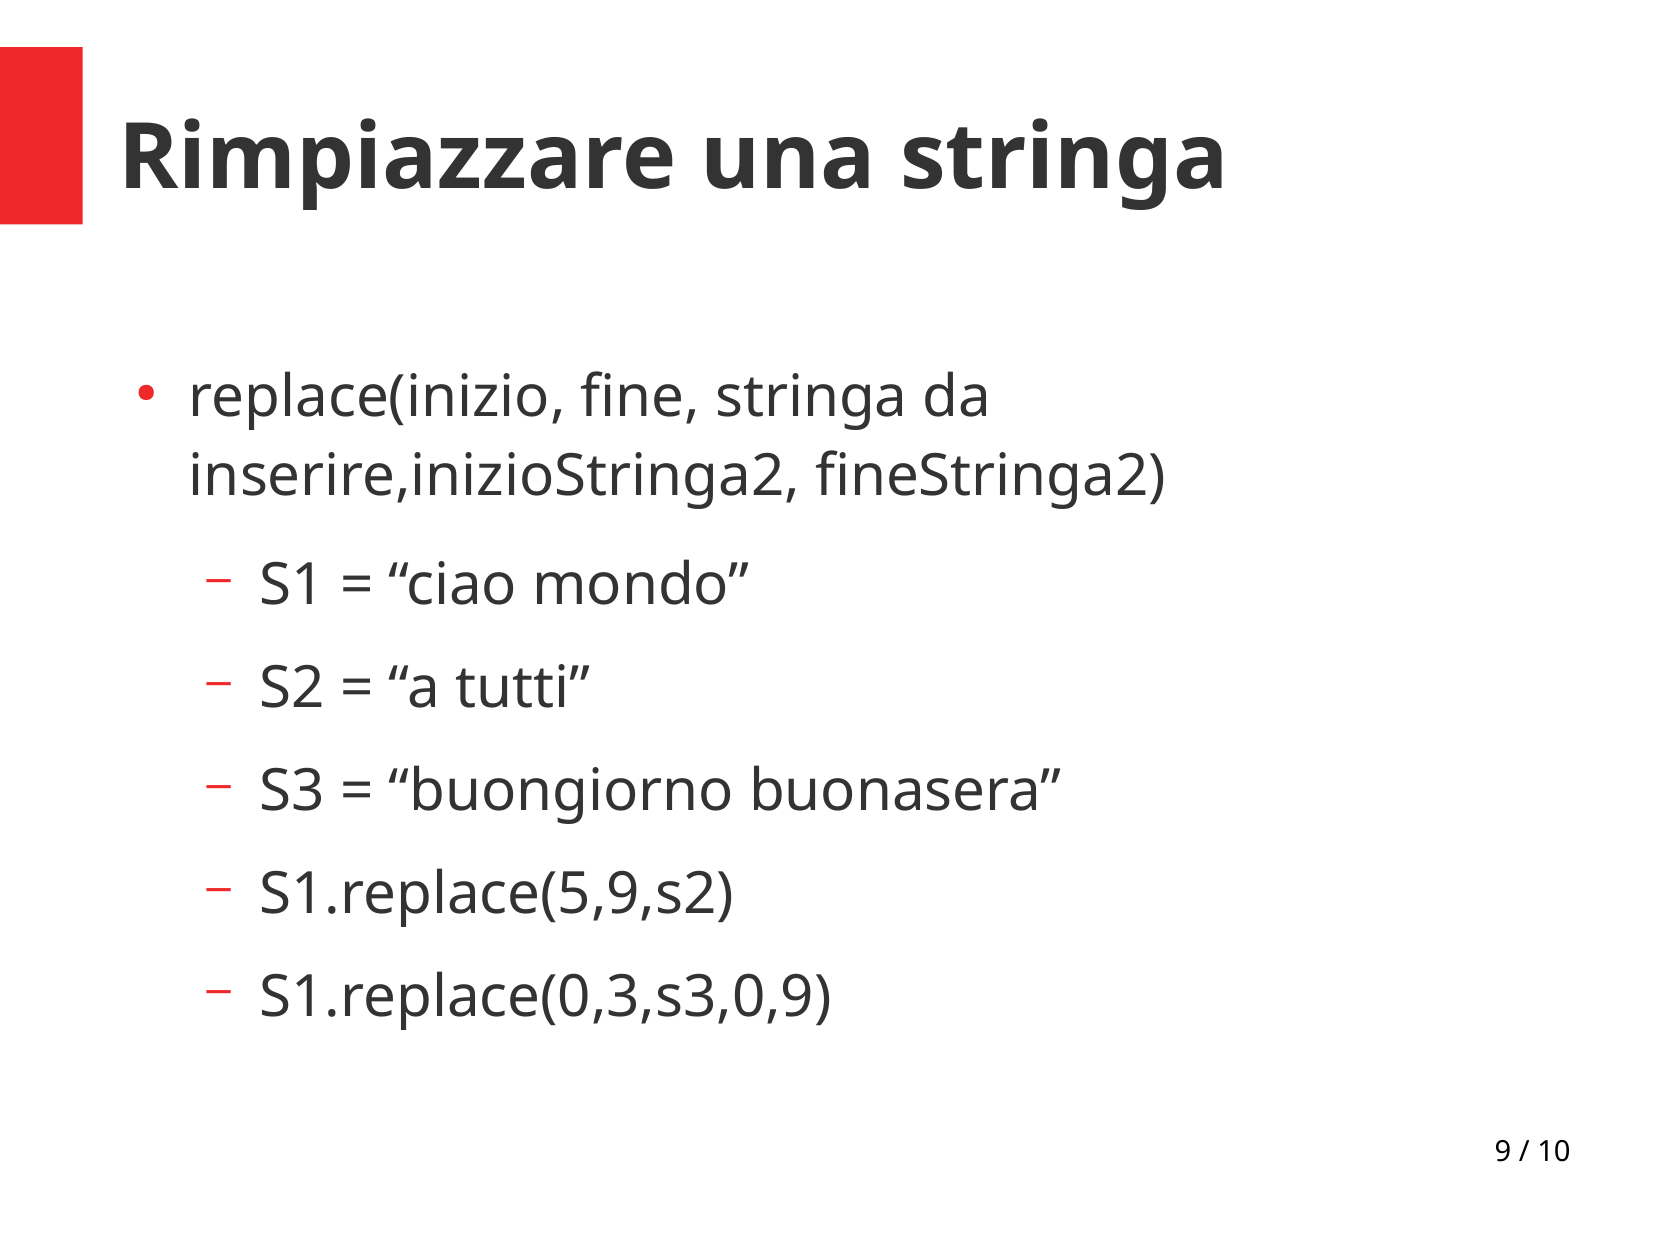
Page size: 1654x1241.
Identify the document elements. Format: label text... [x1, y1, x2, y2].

list replace(inizio, fine, stringa da inserire,inizioStringa2, fineStringa2) S1 = “ciao mondo” S2 = “a tutti” S3 = “buongiorno buonasera” S1.replace(5,9,s2) S1.replace(0,3,s3,0,9) [118, 354, 1536, 1074]
title Rimpiazzare una stringa [118, 49, 1571, 257]
